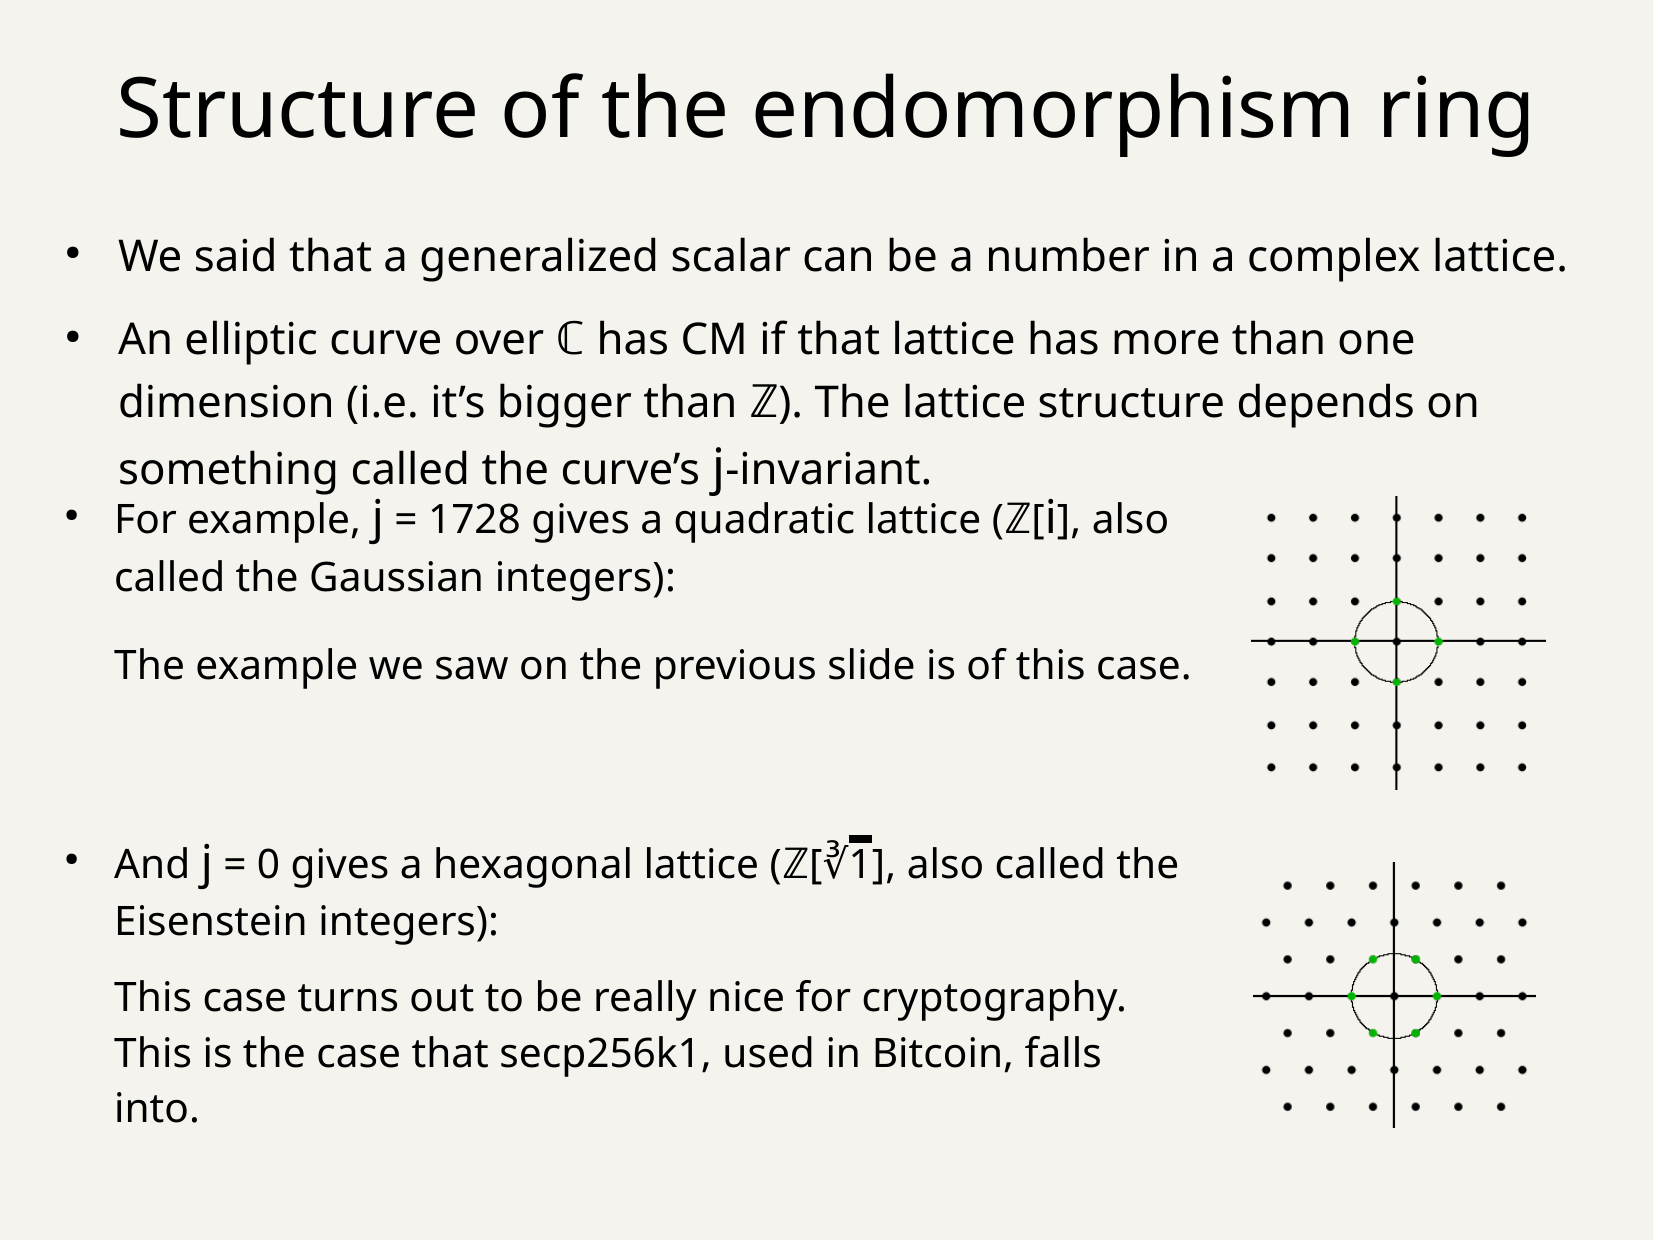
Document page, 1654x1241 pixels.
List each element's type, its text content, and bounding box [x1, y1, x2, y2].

list We said that a generalized scalar can be a number in a complex lattice. An elliptic curve over ℂ has CM if that lattice has more than one dimension (i.e. it’s bigger than ℤ). The lattice structure depends on something called the curve’s j-invariant. [47, 224, 1584, 532]
picture [1251, 496, 1546, 790]
picture [1253, 862, 1536, 1128]
list For example, j = 1728 gives a quadratic lattice (ℤ[i], also called the Gaussian integers): The example we saw on the previous slide is of this case. And j = 0 gives a hexagonal lattice (ℤ[∛1], also called the Eisenstein integers): This case turns out to be really nice for cryptography. This is the case that secp256k1, used in Bitcoin, falls into. [48, 484, 1193, 1182]
title Structure of the endomorphism ring [82, 8, 1571, 203]
